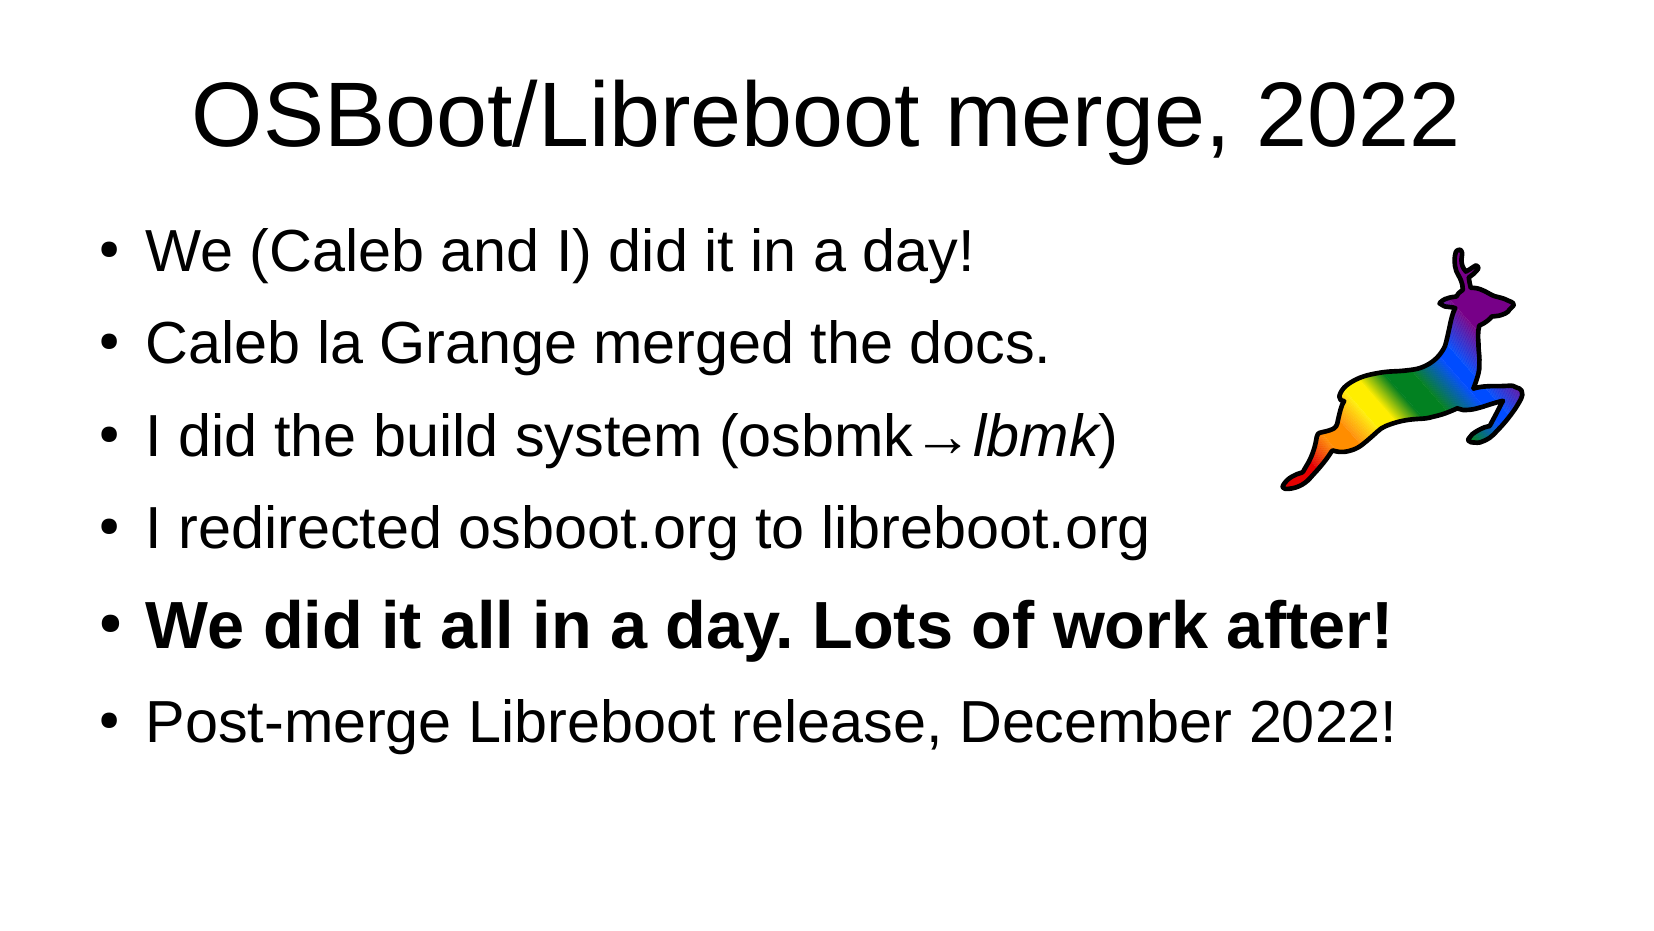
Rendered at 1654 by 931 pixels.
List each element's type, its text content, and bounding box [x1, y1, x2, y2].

list We (Caleb and I) did it in a day! Caleb la Grange merged the docs. I did the build system (osbmk→lbmk) I redirected osboot.org to libreboot.org We did it all in a day. Lots of work after! Post-merge Libreboot release, December 2022! [82, 217, 1571, 758]
title OSBoot/Libreboot merge, 2022 [82, 37, 1571, 193]
picture [1269, 236, 1536, 502]
